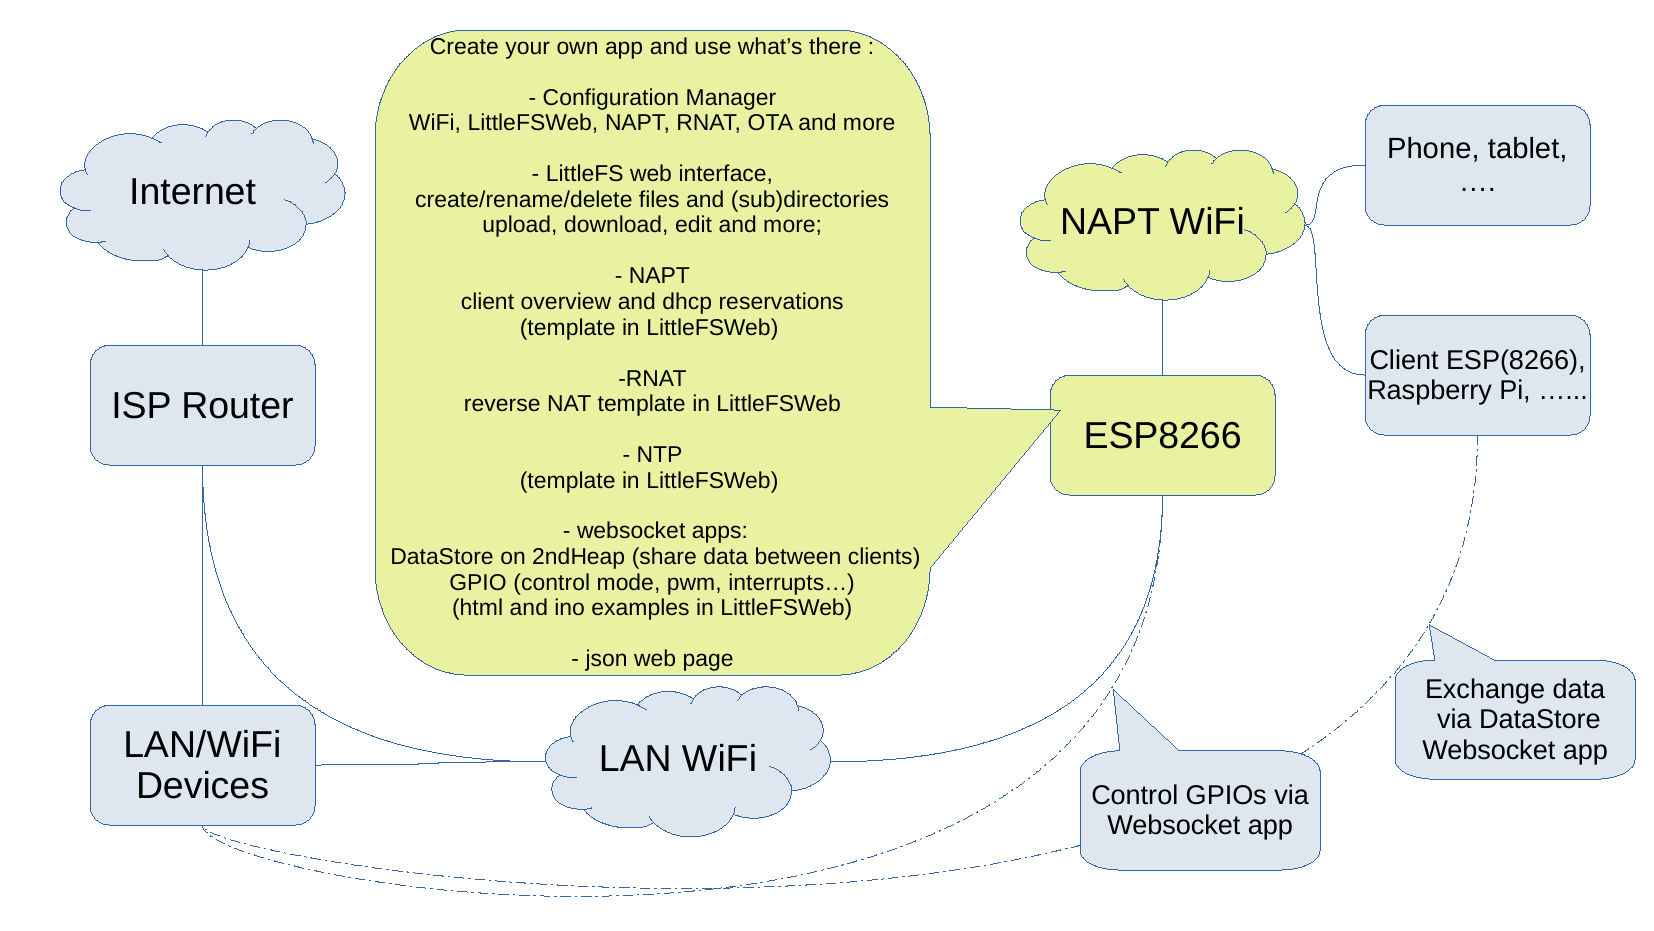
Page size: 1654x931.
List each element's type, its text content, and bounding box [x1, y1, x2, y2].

text_box ISP Router [90, 345, 316, 466]
text_box NAPT WiFi [1020, 150, 1306, 301]
text_box Client ESP(8266), Raspberry Pi, …... [1365, 315, 1591, 436]
text_box Internet [60, 120, 346, 271]
text_box Exchange data via DataStore Websocket app [1395, 624, 1636, 780]
text_box LAN WiFi [545, 686, 831, 837]
text_box Create your own app and use what’s there : - Configuration Manager WiFi, LittleFSWeb, NAPT, RNAT, OTA and more - LittleFS web interface, create/rename/delete files and (sub)directories upload, download, edit and more; - NAPT client overview and dhcp reservations (template in LittleFSWeb) -RNAT reverse NAT template in LittleFSWeb - NTP (template in LittleFSWeb) - websocket apps: DataStore on 2ndHeap (share data between clients) GPIO (control mode, pwm, interrupts…) (html and ino examples in LittleFSWeb) - json web page [375, 30, 1061, 676]
text_box LAN/WiFi Devices [90, 705, 316, 826]
text_box Phone, tablet, …. [1365, 105, 1591, 226]
text_box ESP8266 [1050, 375, 1276, 496]
text_box Control GPIOs via Websocket app [1080, 689, 1321, 871]
